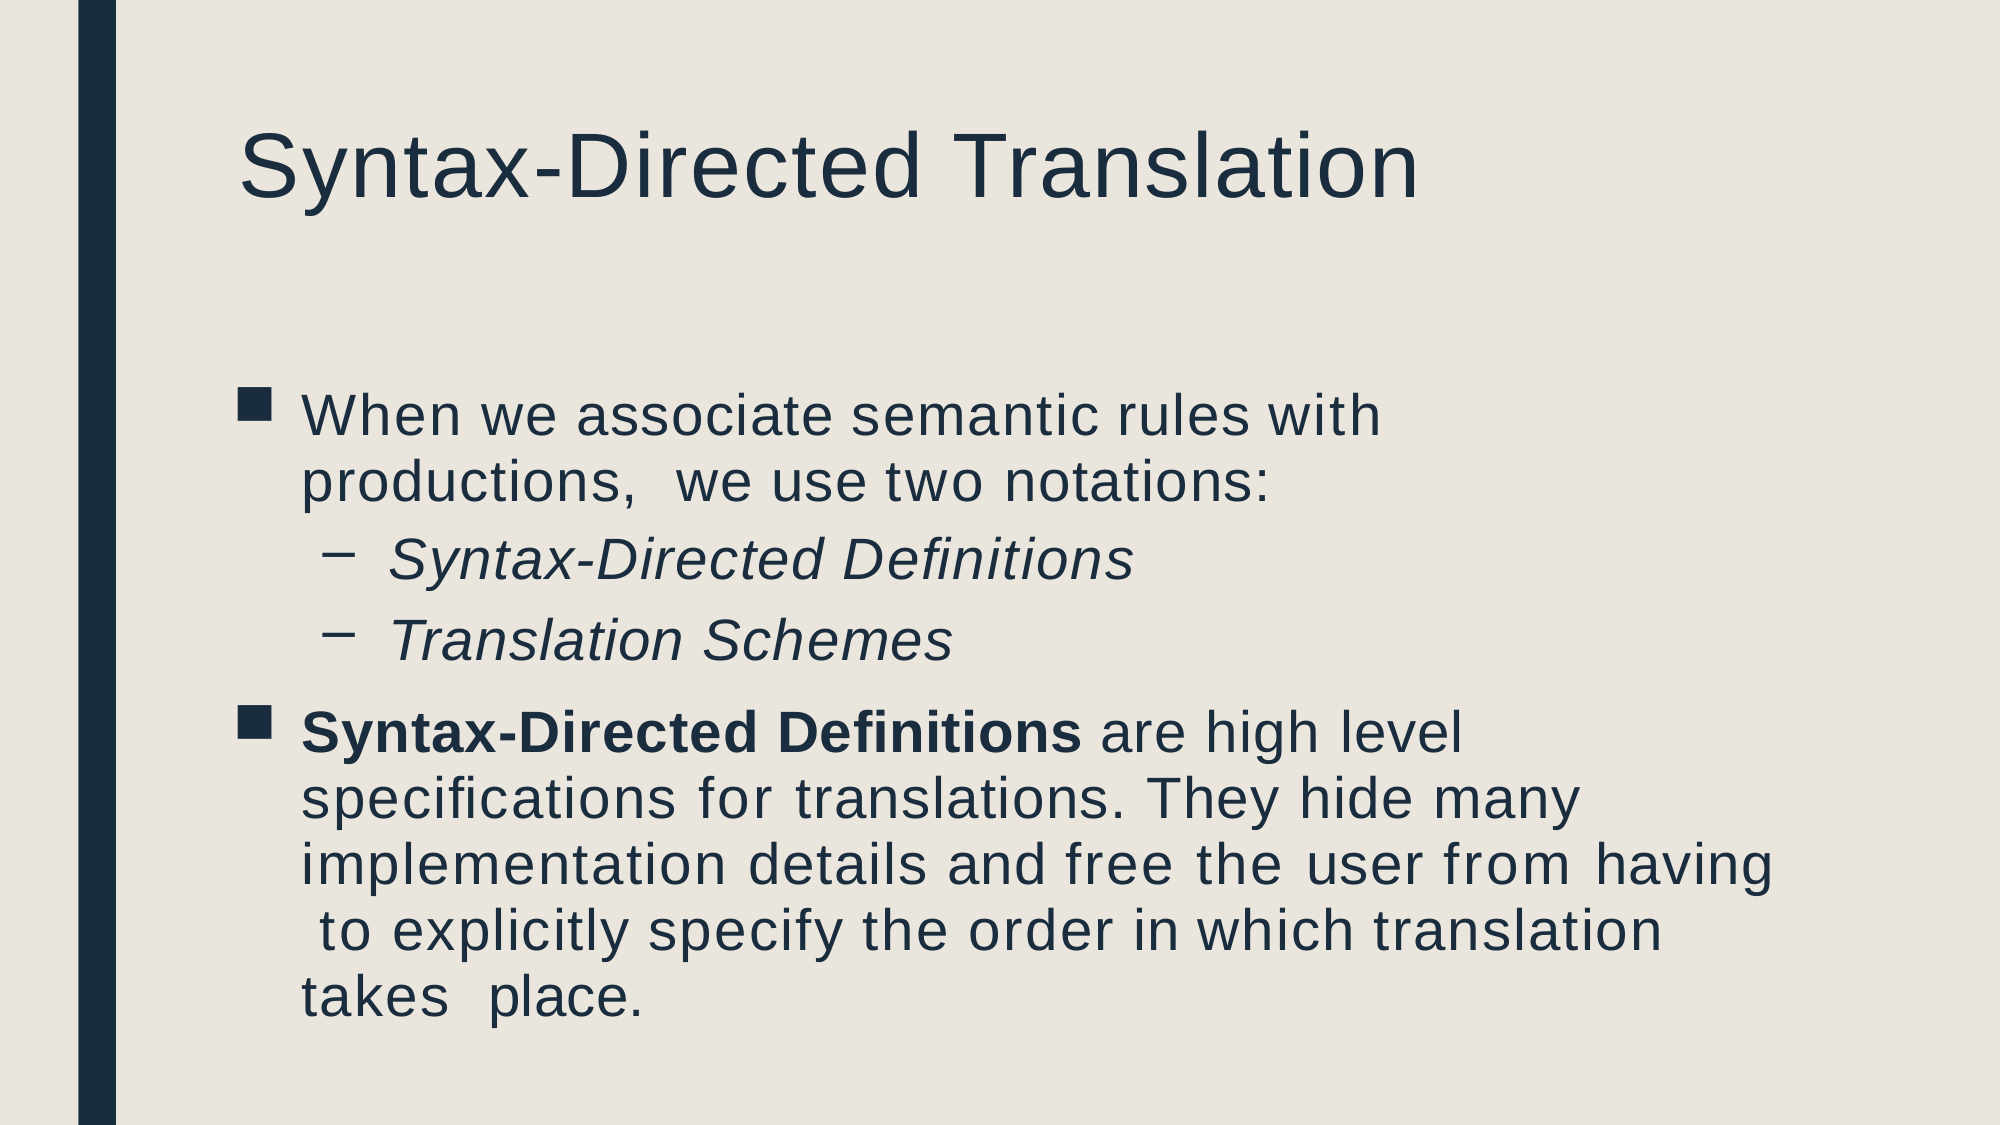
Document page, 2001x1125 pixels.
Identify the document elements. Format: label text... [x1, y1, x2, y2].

title Syntax-Directed Translation [236, 103, 1424, 294]
text_box When we associate semantic rules with productions, we use two notations: Syntax-Directed Deﬁnitions Translation Schemes Syntax-Directed Deﬁnitions are high level speciﬁcations for translations. They hide many implementation details and free the user from having to explicitly specify the order in which translation takes place. [230, 373, 1785, 1028]
